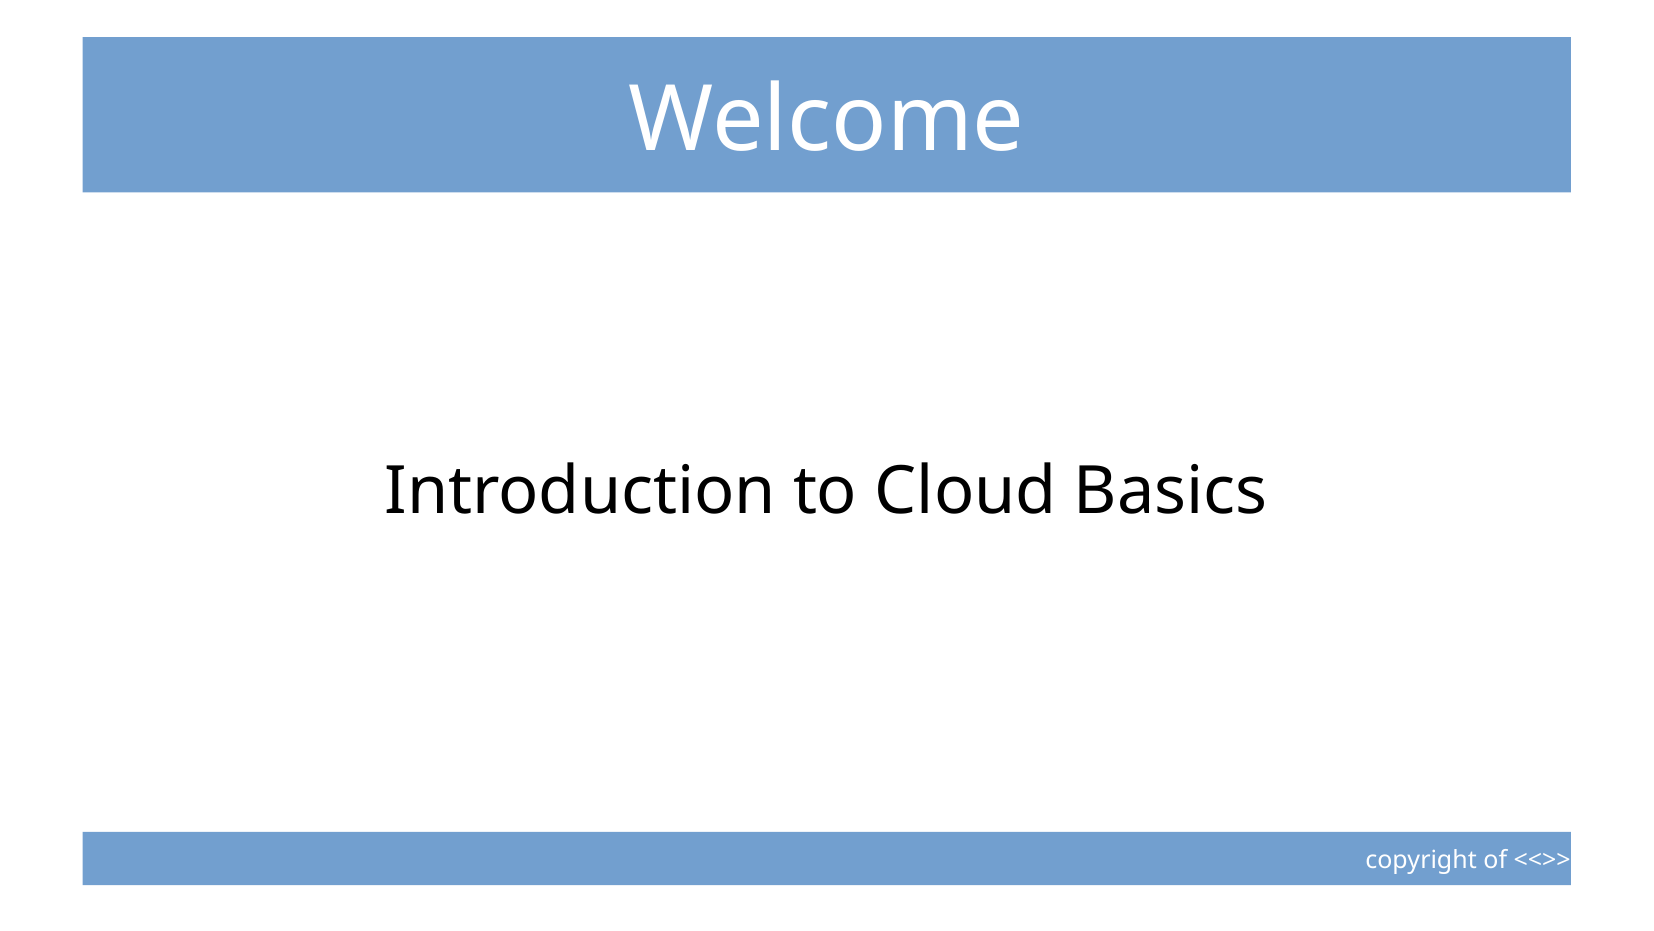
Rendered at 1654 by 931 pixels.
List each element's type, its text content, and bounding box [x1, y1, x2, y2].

text_box copyright of <<>> [82, 831, 1571, 886]
title Welcome [82, 37, 1571, 193]
subtitle Introduction to Cloud Basics [82, 217, 1571, 758]
